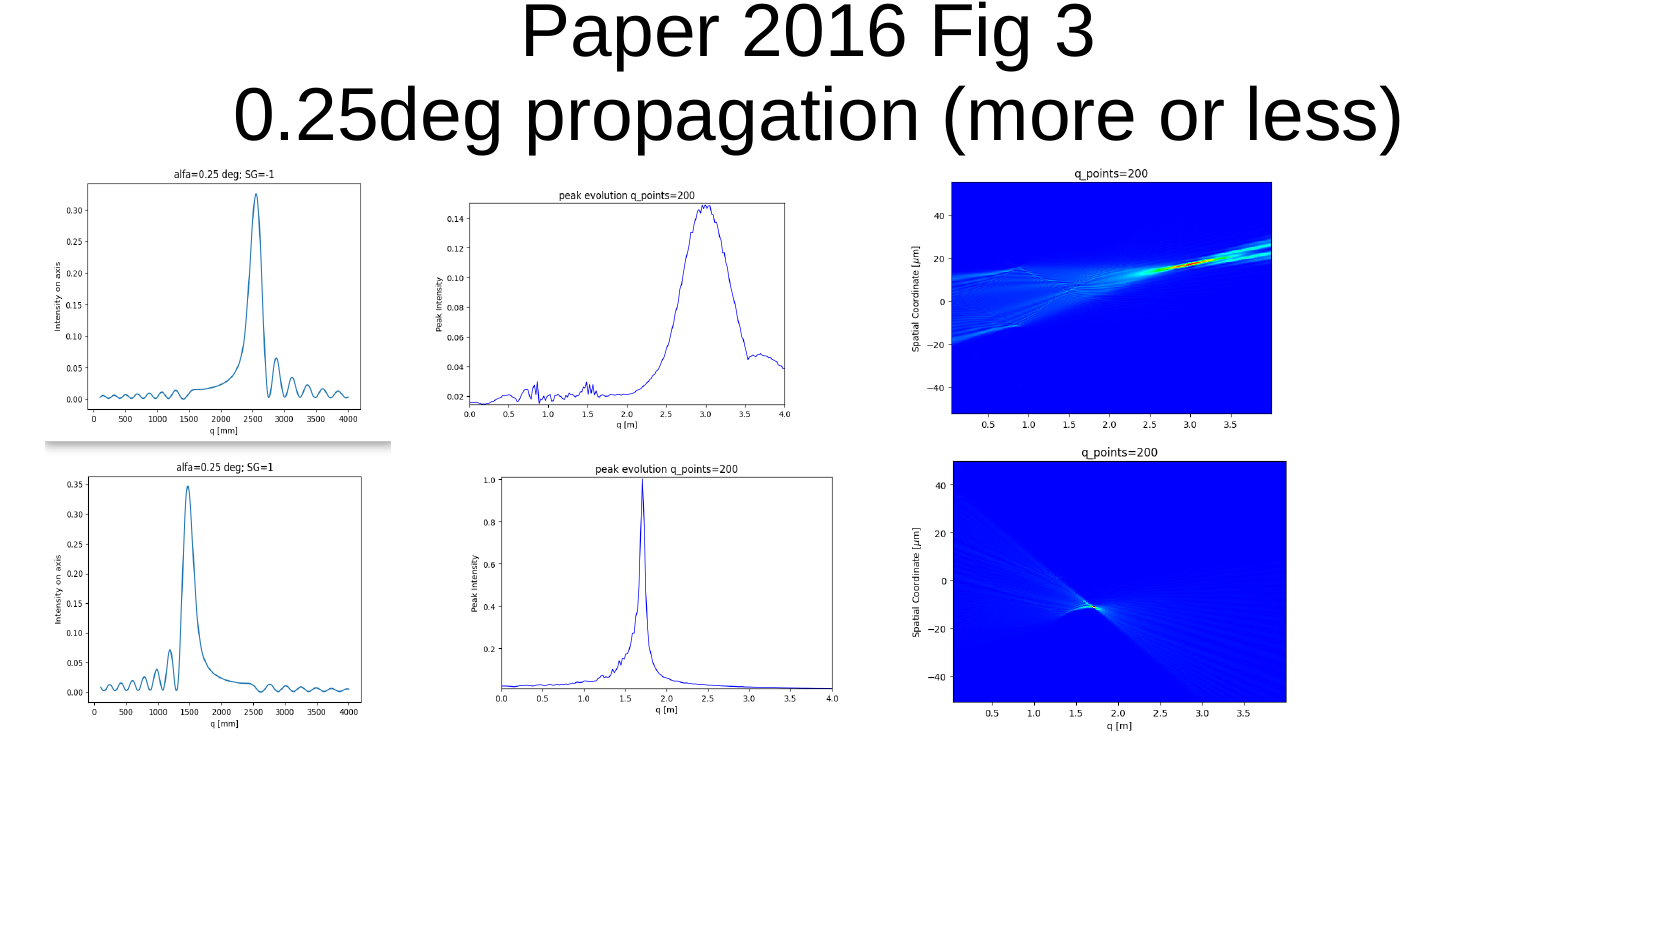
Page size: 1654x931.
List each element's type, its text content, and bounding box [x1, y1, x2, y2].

picture [888, 156, 1291, 736]
picture [410, 179, 796, 434]
picture [450, 456, 847, 721]
picture [45, 149, 391, 730]
title Paper 2016 Fig 3 0.25deg propagation (more or less) [75, 0, 1564, 157]
